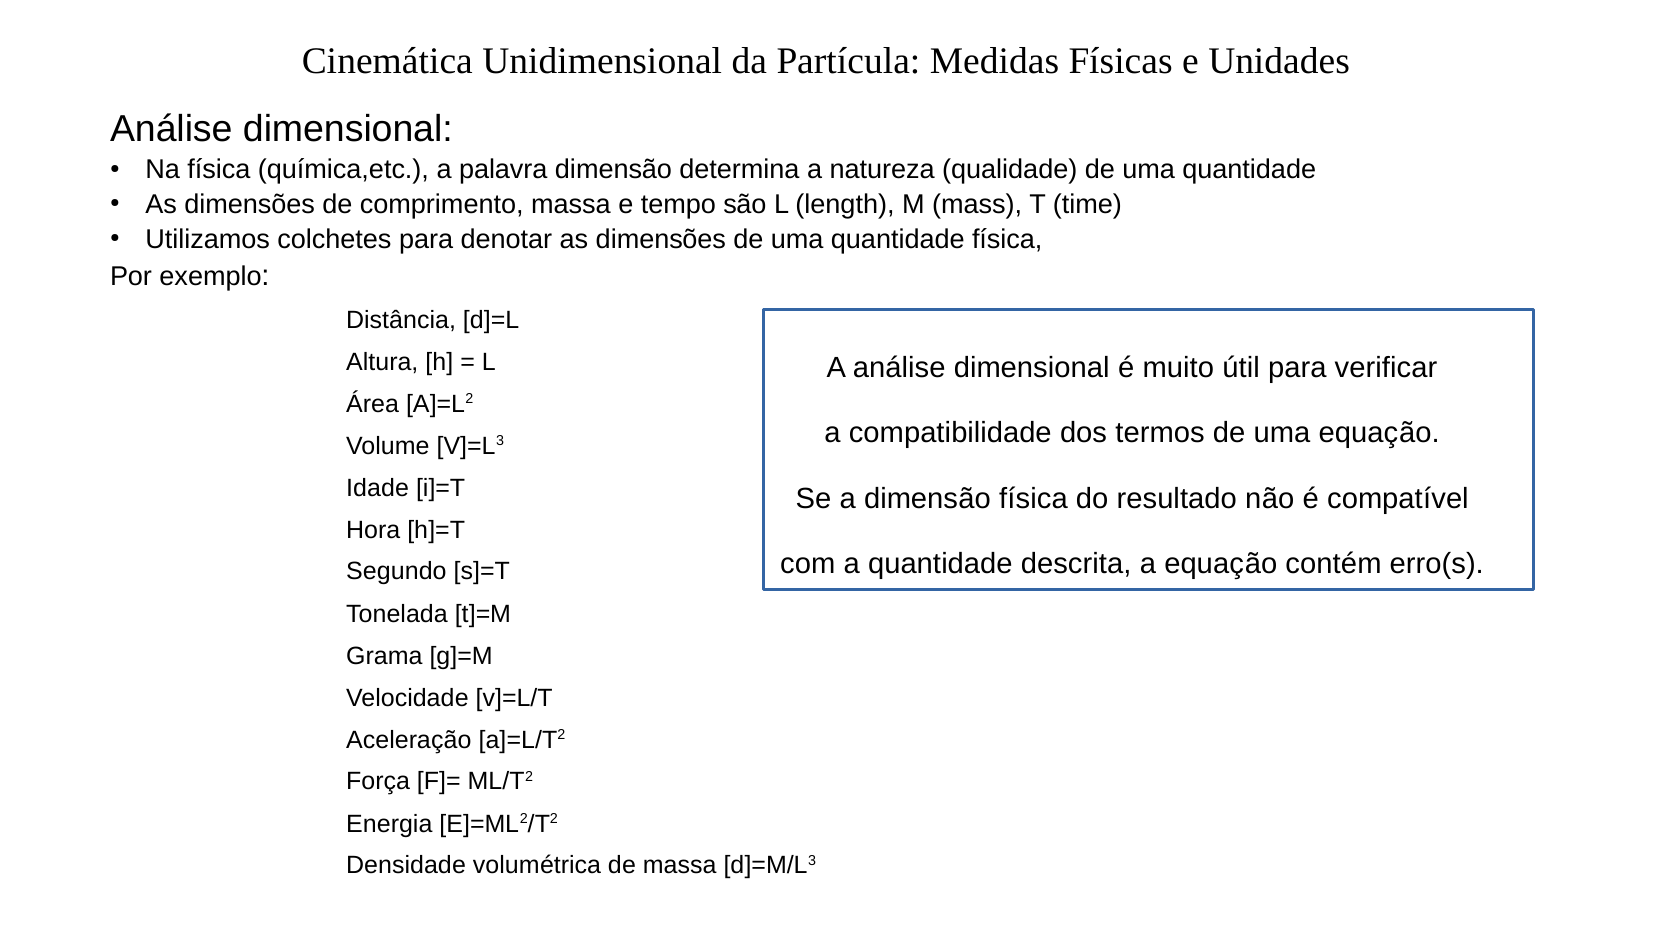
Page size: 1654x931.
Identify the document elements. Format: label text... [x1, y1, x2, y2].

text_box Cinemática Unidimensional da Partícula: Medidas Físicas e Unidades [287, 12, 1367, 90]
text_box A análise dimensional é muito útil para verificar a compatibilidade dos termos de uma equação. Se a dimensão física do resultado não é compatível com a quantidade descrita, a equação contém erro(s). [763, 309, 1534, 590]
text_box Análise dimensional: Na física (química,etc.), a palavra dimensão determina a natureza (qualidade) de uma quantidade As dimensões de comprimento, massa e tempo são L (length), M (mass), T (time) Utilizamos colchetes para denotar as dimensões de uma quantidade física, Por exemplo: Distância, [d]=L Altura, [h] = L Área [A]=L2 Volume [V]=L3 Idade [i]=T Hora [h]=T Segundo [s]=T Tonelada [t]=M Grama [g]=M Velocidade [v]=L/T Aceleração [a]=L/T2 Força [F]= ML/T2 Energia [E]=ML2/T2 Densidade volumétrica de massa [d]=M/L3 [95, 100, 1431, 887]
